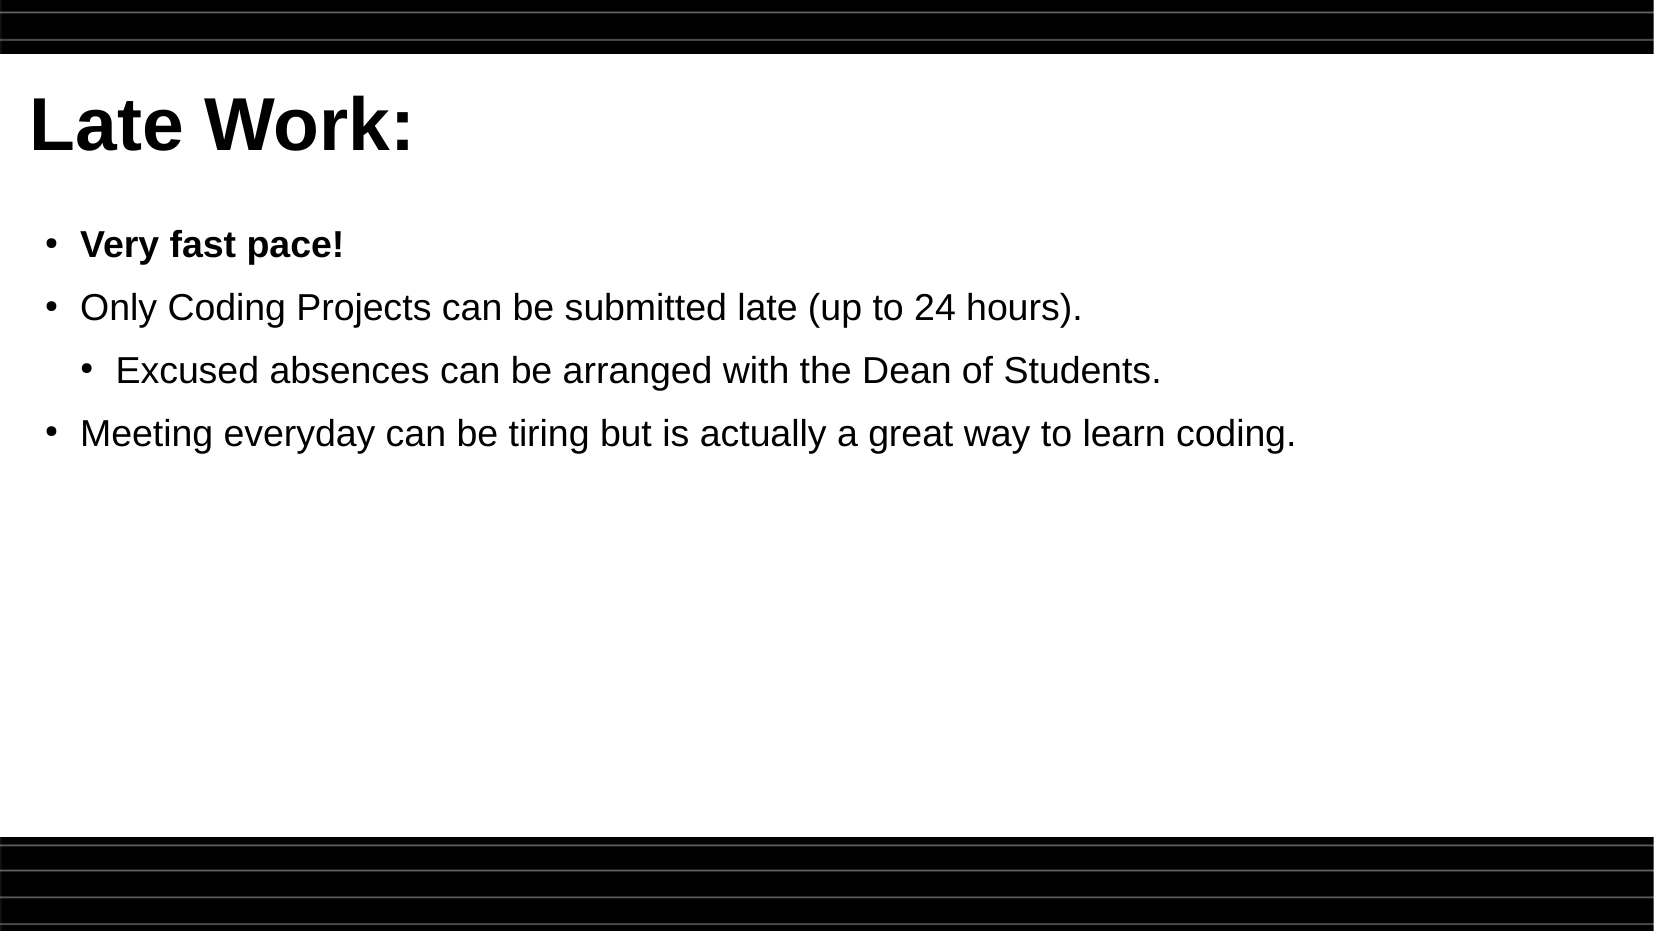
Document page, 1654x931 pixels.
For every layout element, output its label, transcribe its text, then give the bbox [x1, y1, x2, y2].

text_box Very fast pace! Only Coding Projects can be submitted late (up to 24 hours). Excused absences can be arranged with the Dean of Students. Meeting everyday can be tiring but is actually a great way to learn coding. [30, 195, 1606, 777]
picture [0, 0, 1654, 54]
text_box Late Work: [15, 75, 1591, 174]
picture [0, 837, 1654, 931]
